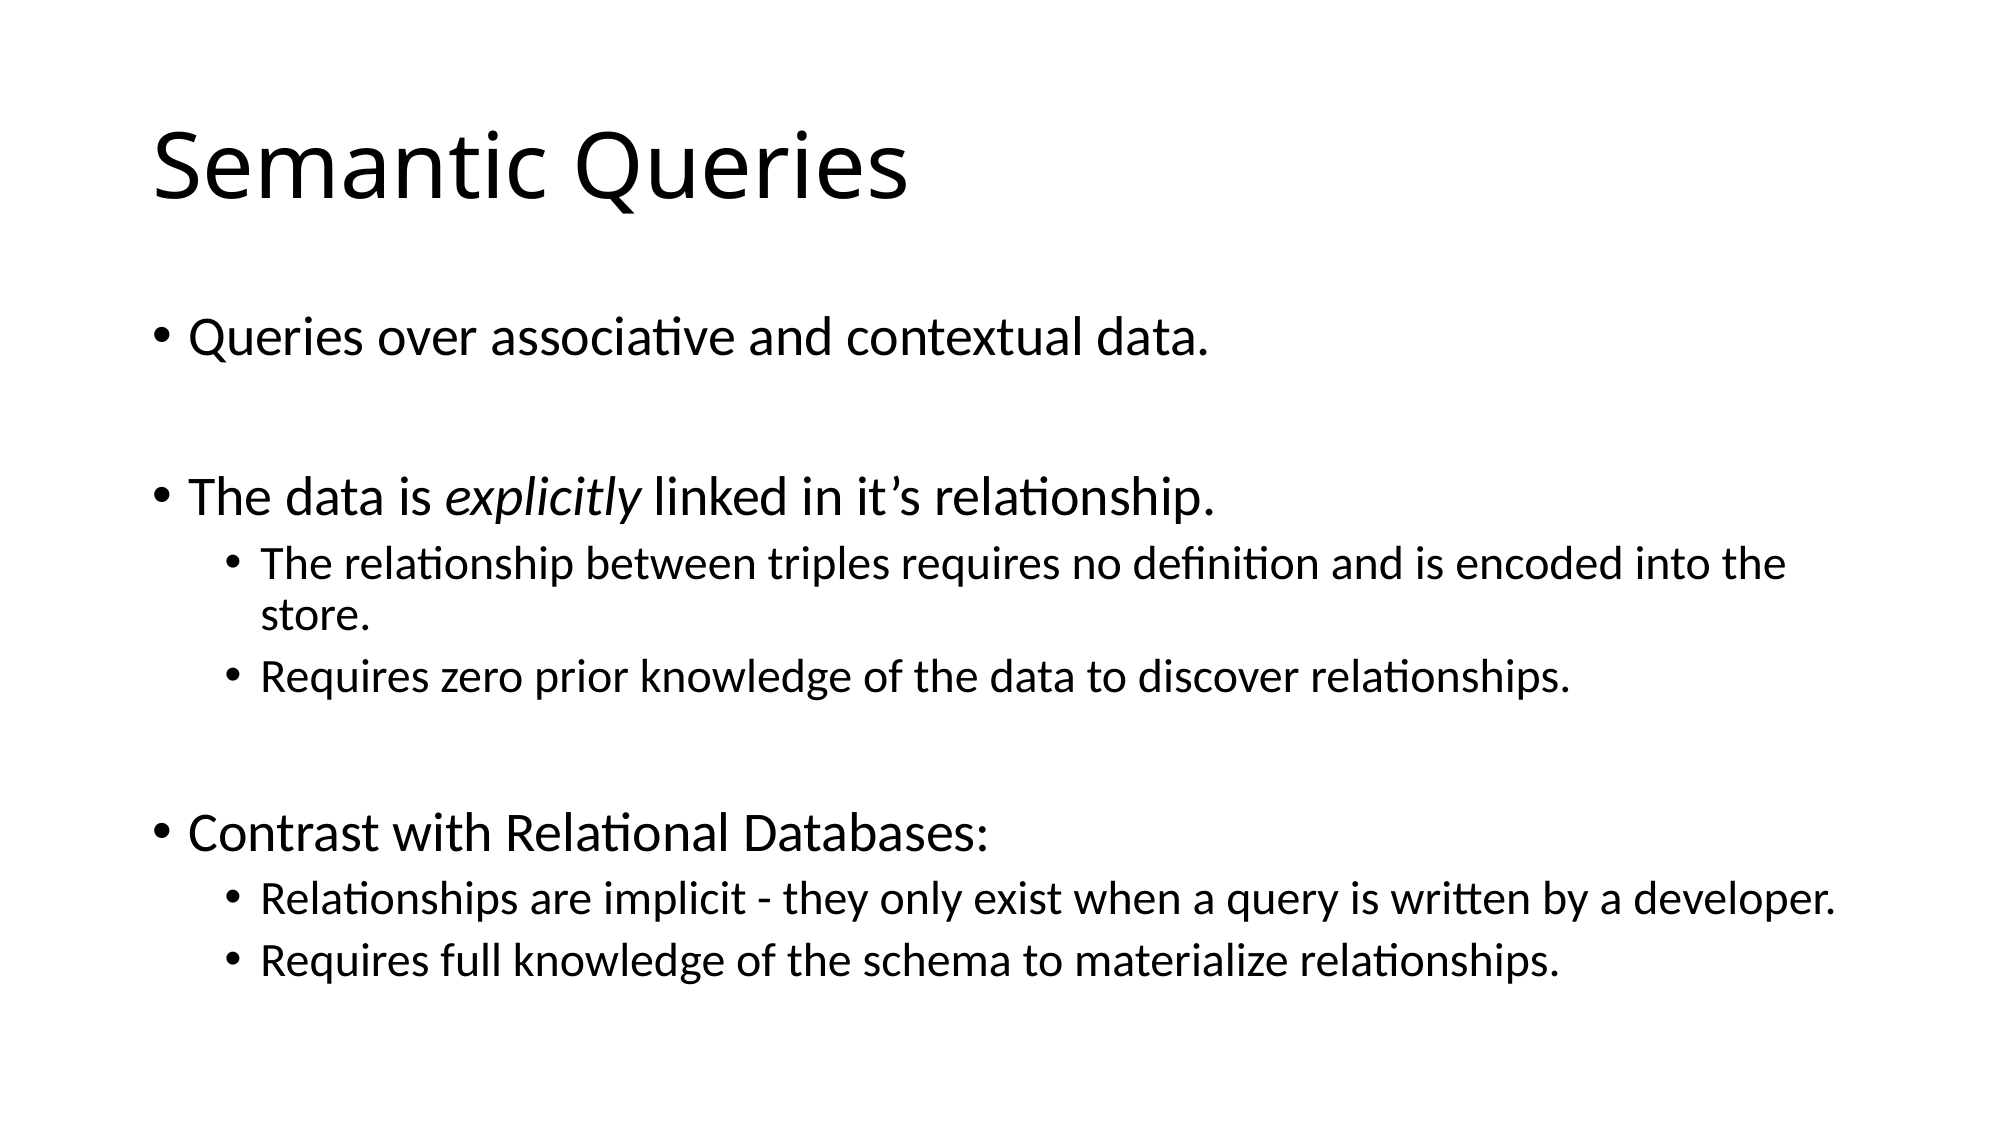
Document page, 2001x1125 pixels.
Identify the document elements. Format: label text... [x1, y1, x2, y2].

list Queries over associative and contextual data. The data is explicitly linked in it’s relationship. The relationship between triples requires no definition and is encoded into the store. Requires zero prior knowledge of the data to discover relationships. Contrast with Relational Databases: Relationships are implicit - they only exist when a query is written by a developer. Requires full knowledge of the schema to materialize relationships. [137, 299, 1863, 1014]
title Semantic Queries [137, 59, 1863, 278]
